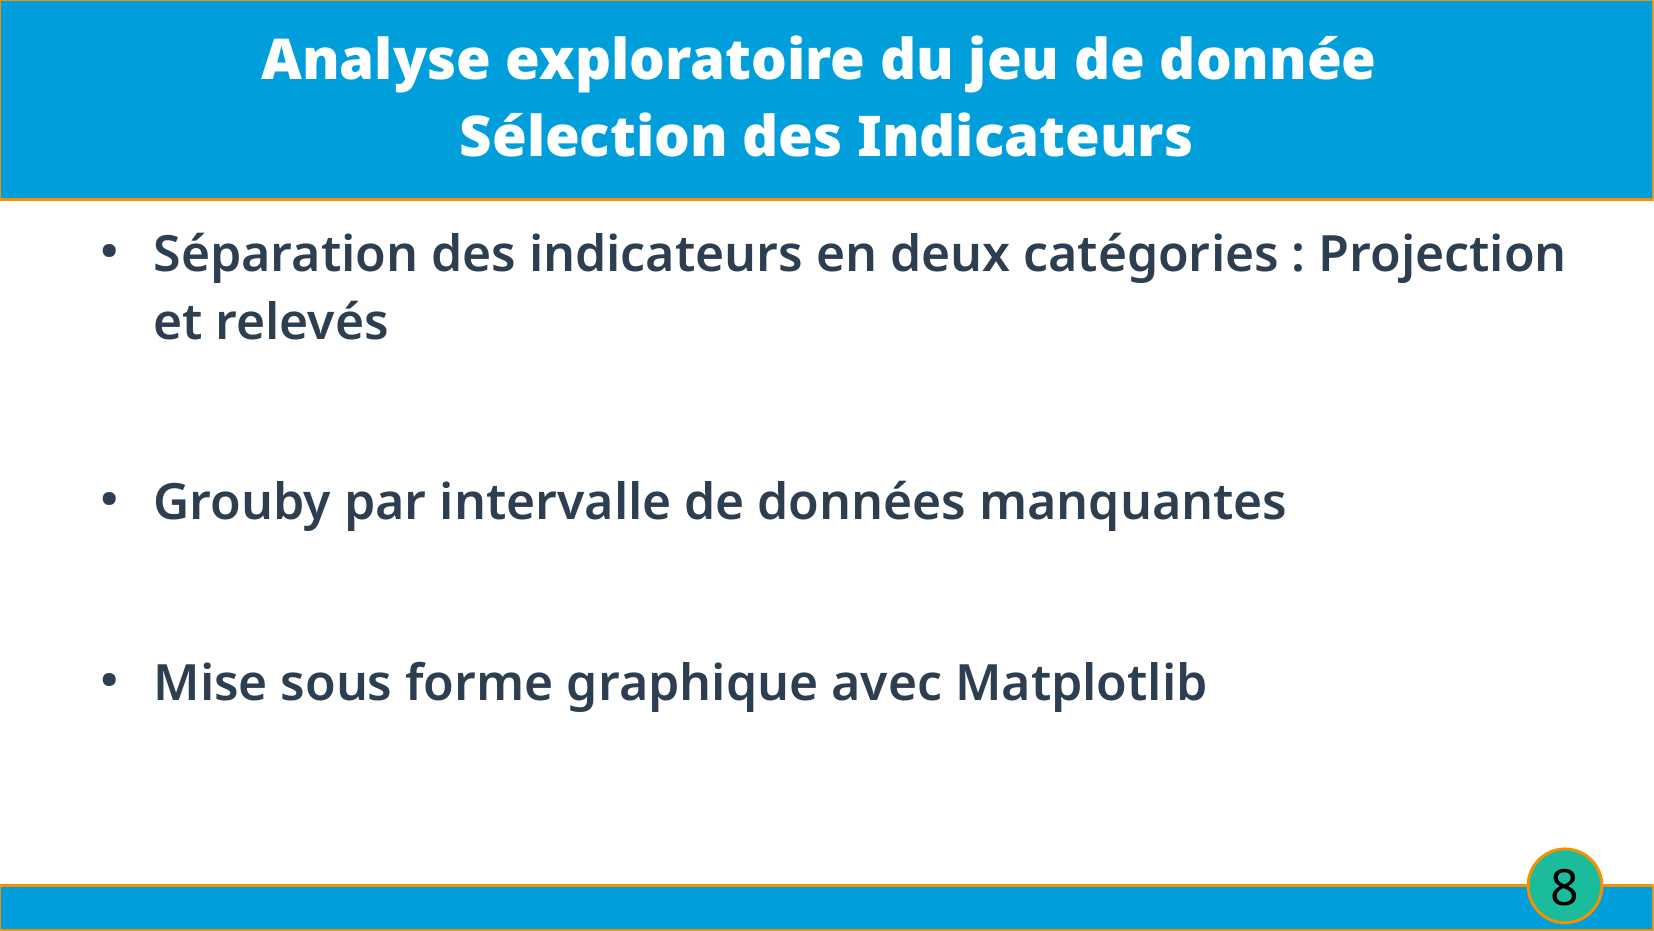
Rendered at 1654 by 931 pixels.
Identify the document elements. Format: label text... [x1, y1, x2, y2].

title Analyse exploratoire du jeu de donnée Sélection des Indicateurs [59, 37, 1595, 155]
list Séparation des indicateurs en deux catégories : Projection et relevés Grouby par intervalle de données manquantes Mise sous forme graphique avec Matplotlib [82, 217, 1571, 758]
